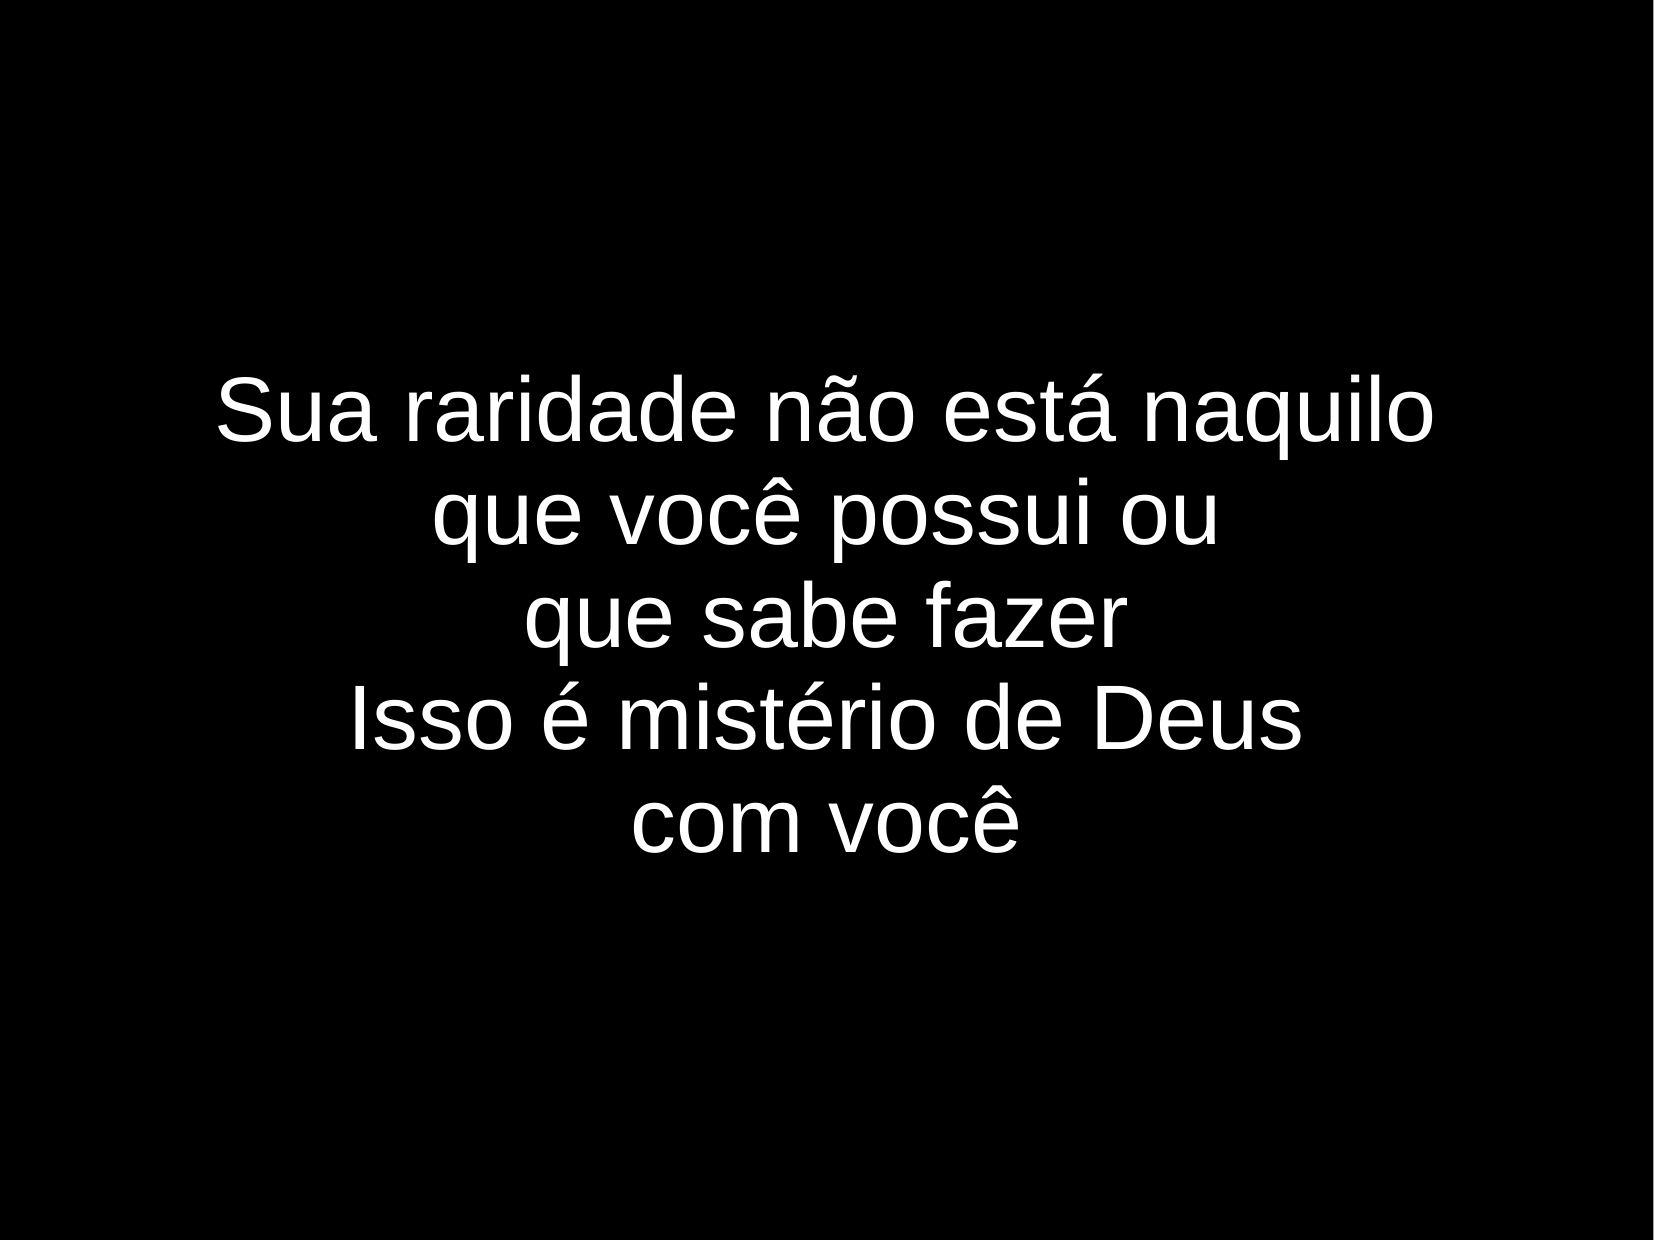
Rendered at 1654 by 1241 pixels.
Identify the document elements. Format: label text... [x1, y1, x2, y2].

subtitle Sua raridade não está naquilo que você possui ou que sabe fazer Isso é mistério de Deus com você [82, 49, 1571, 1182]
